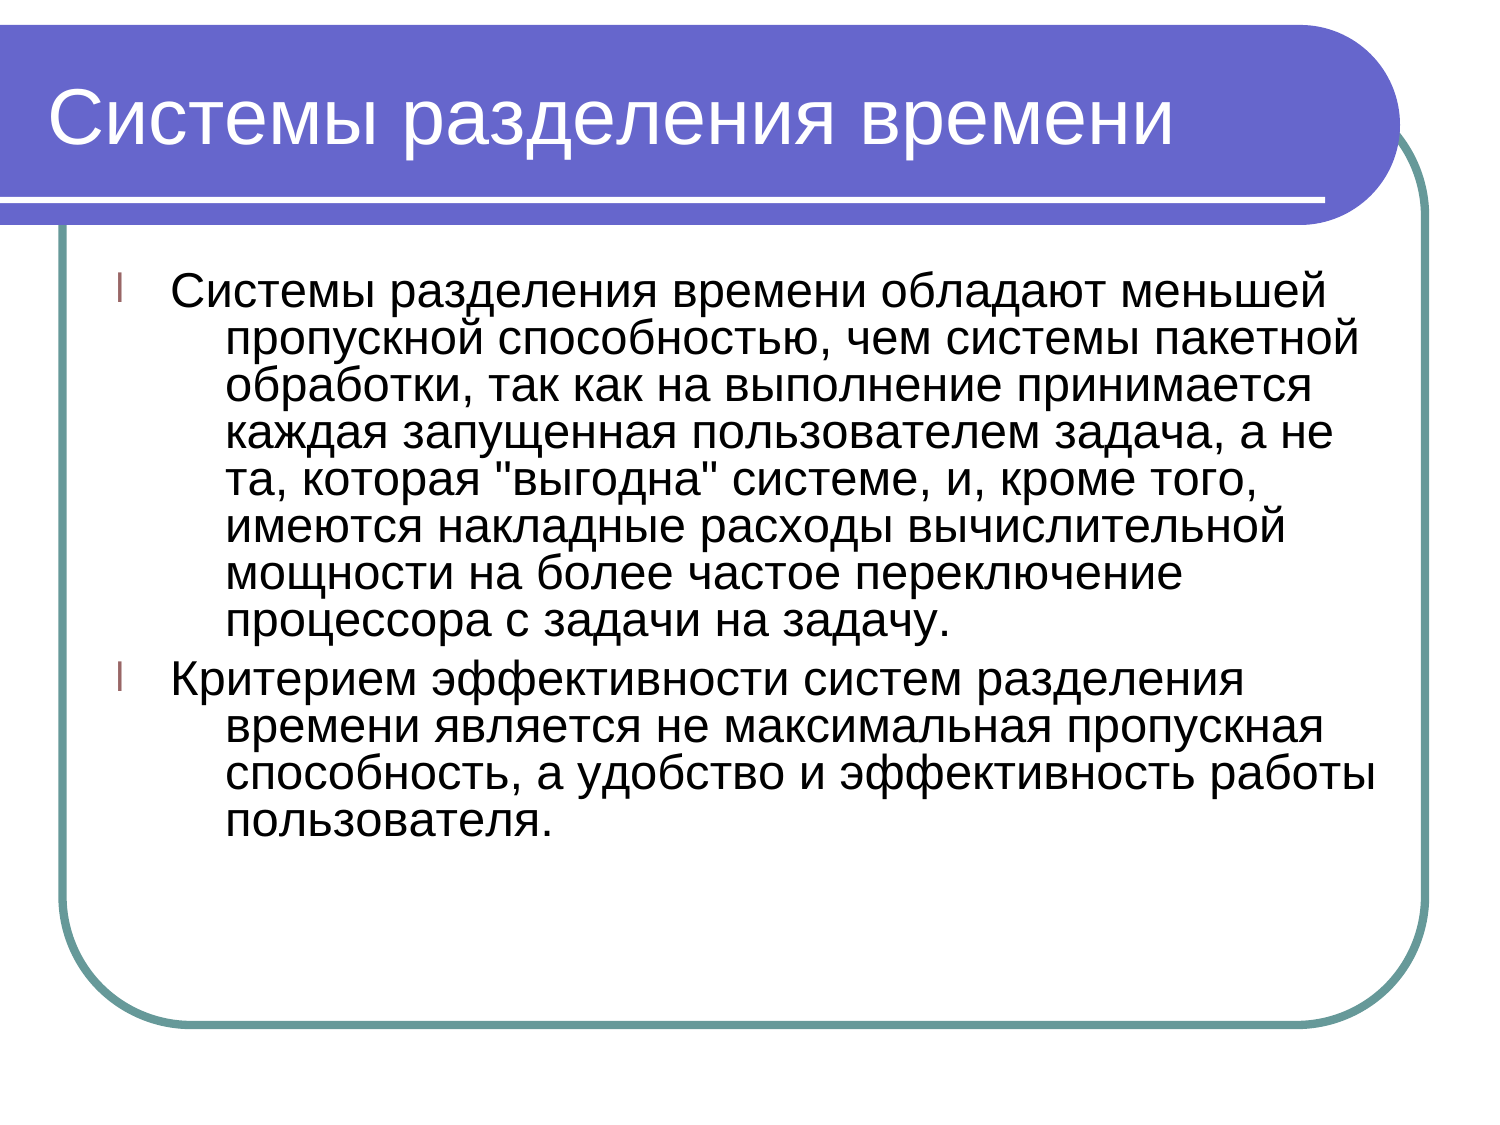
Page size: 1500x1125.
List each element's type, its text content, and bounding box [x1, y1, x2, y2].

list Системы разделения времени обладают меньшей пропускной способностью, чем системы пакетной обработки, так как на выполнение принимается каждая запущенная пользователем задача, а не та, которая "выгодна" системе, и, кроме того, имеются накладные расходы вычислительной мощности на более частое переключение процессора с задачи на задачу. Критерием эффективности систем разделения времени является не максимальная пропускная способность, а удобство и эффективность работы пользователя. [99, 262, 1400, 858]
title Системы разделения времени [32, 37, 1347, 188]
